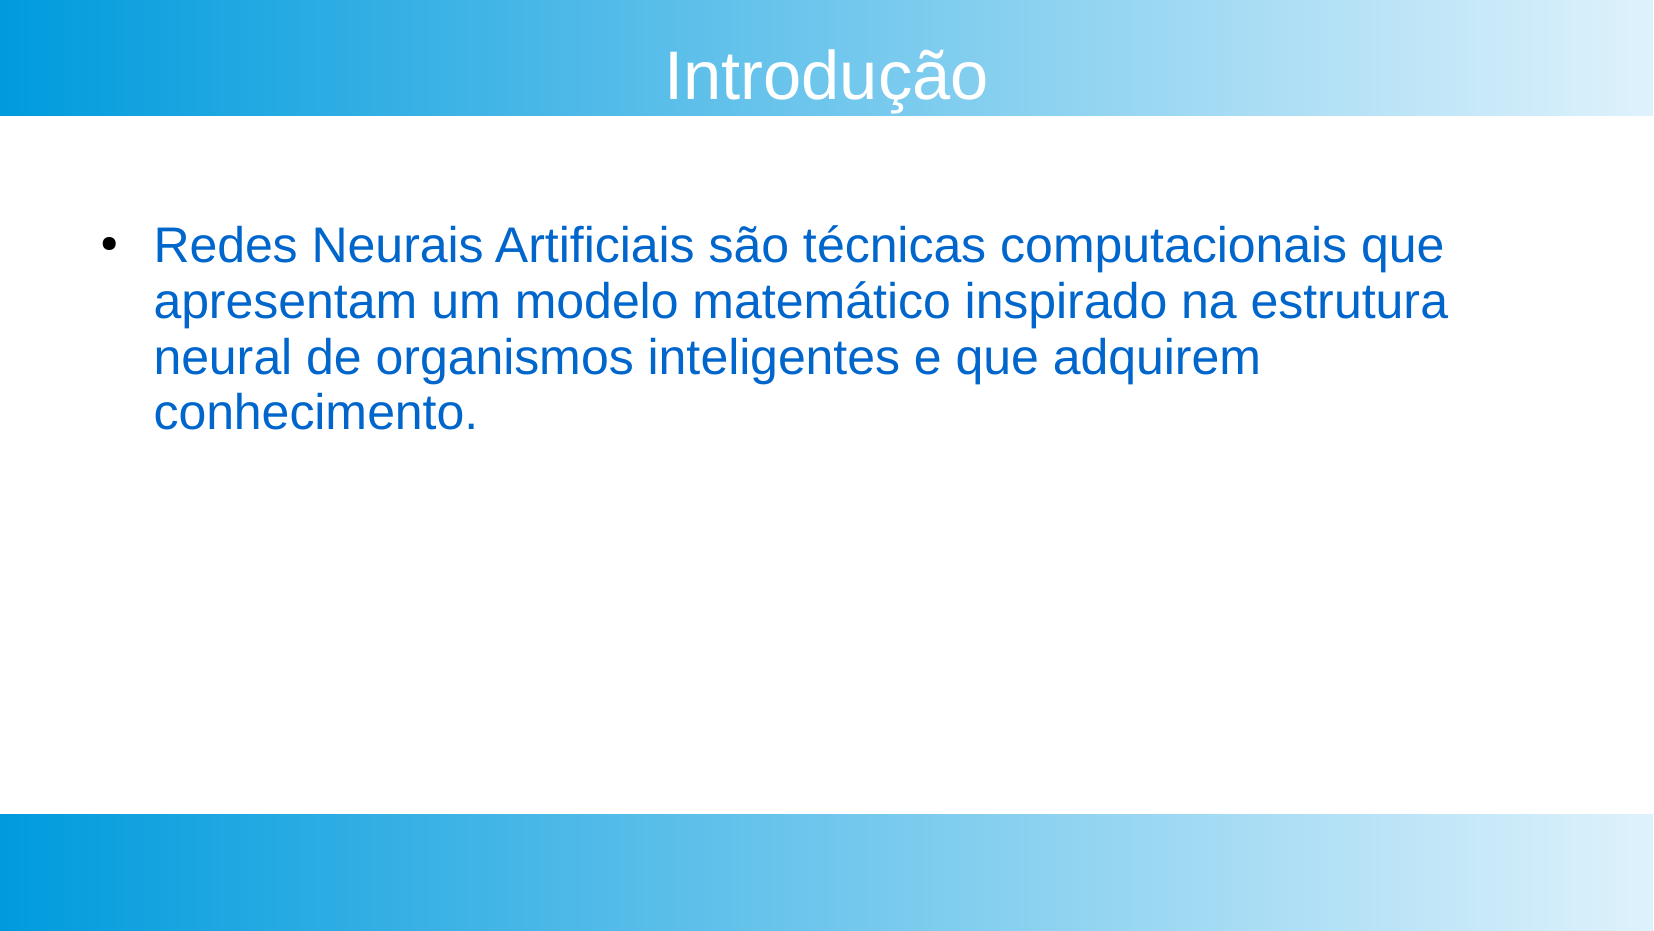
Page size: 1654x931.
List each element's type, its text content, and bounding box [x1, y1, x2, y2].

title Introdução [82, 37, 1571, 116]
list Redes Neurais Artificiais são técnicas computacionais que apresentam um modelo matemático inspirado na estrutura neural de organismos inteligentes e que adquirem conhecimento. [82, 217, 1571, 758]
